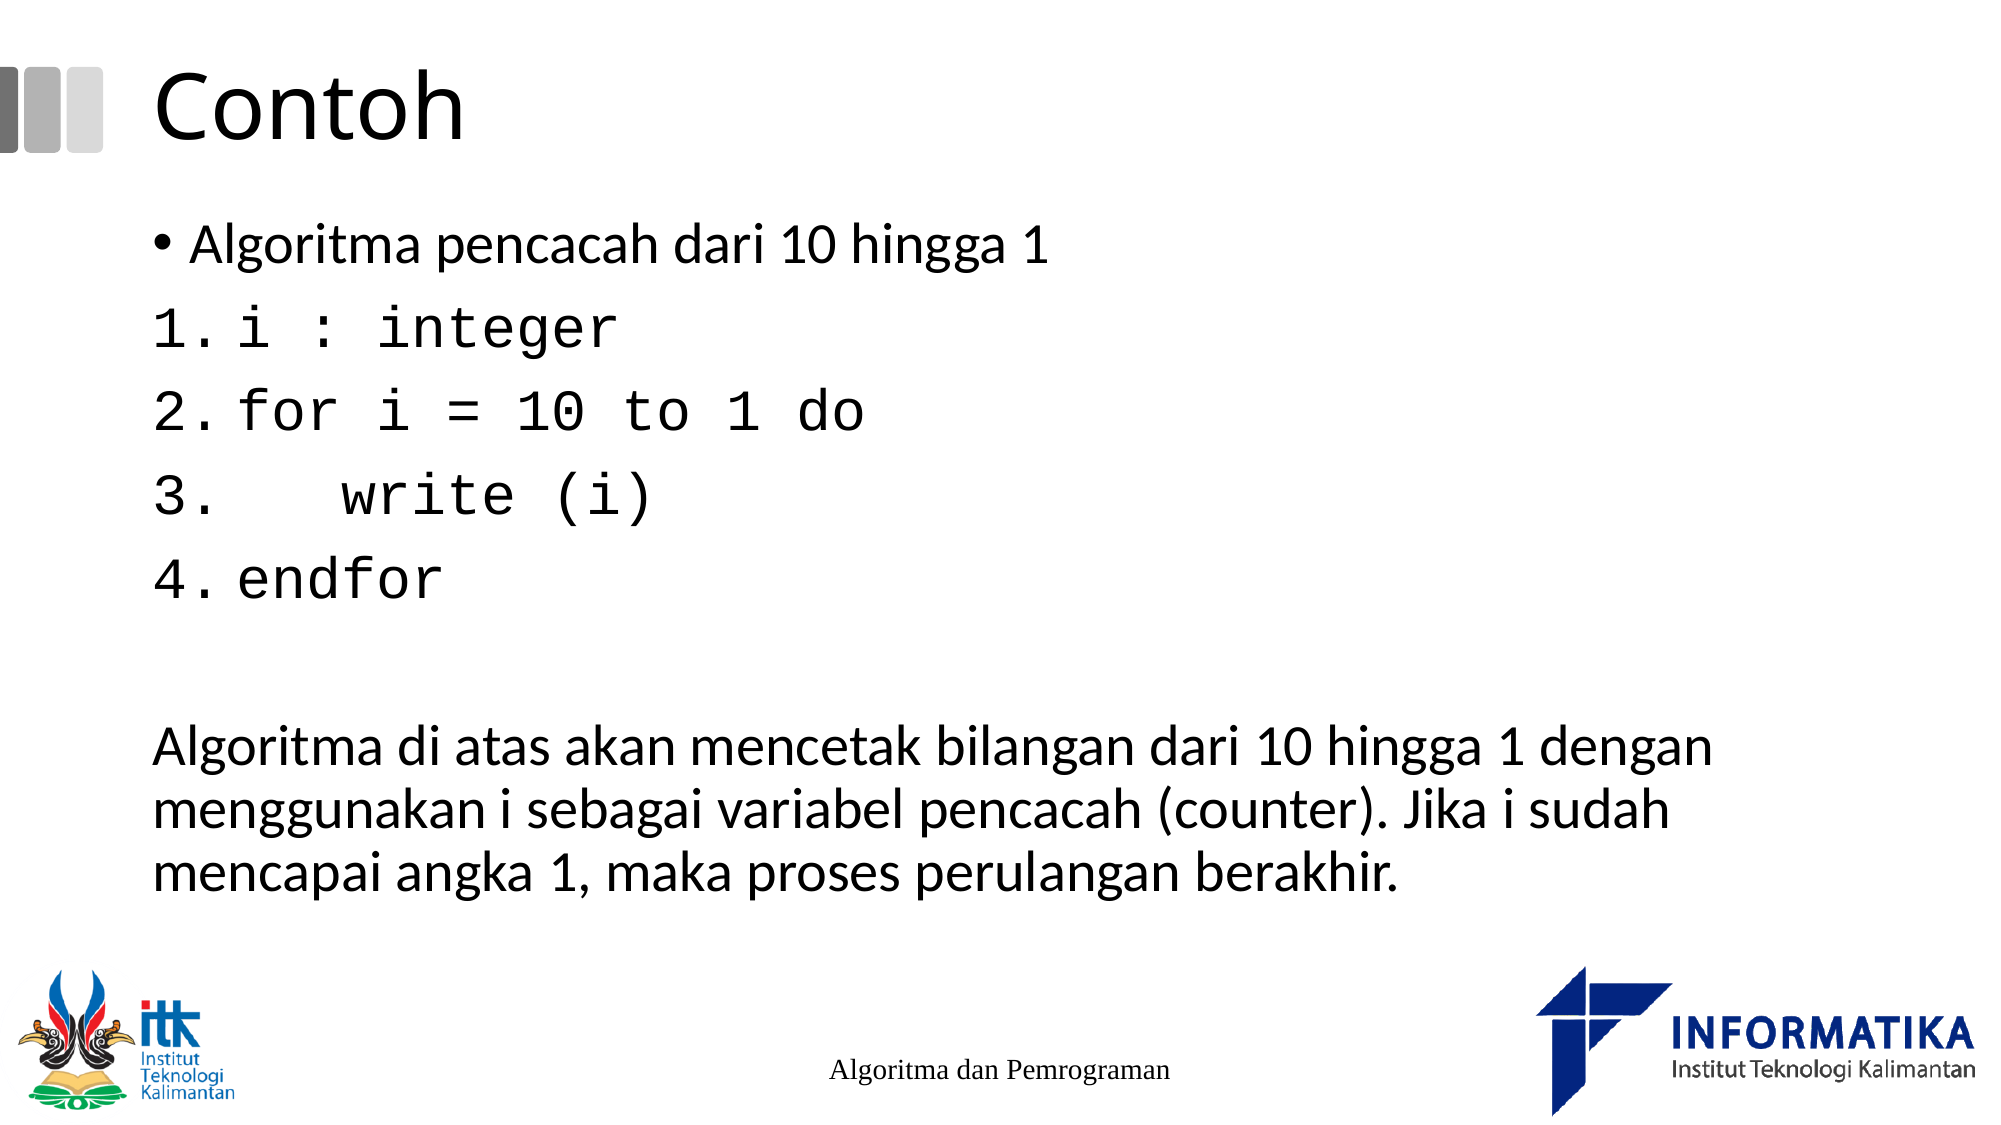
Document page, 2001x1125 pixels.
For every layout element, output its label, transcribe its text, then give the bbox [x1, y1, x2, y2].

title Contoh [137, 1, 1863, 205]
picture [1534, 965, 1976, 1118]
picture [0, 935, 253, 1125]
list Algoritma pencacah dari 10 hingga 1 i : integer for i = 10 to 1 do write (i) endfor Algoritma di atas akan mencetak bilangan dari 10 hingga 1 dengan menggunakan i sebagai variabel pencacah (counter). Jika i sudah mencapai angka 1, maka proses perulangan berakhir. [137, 205, 1863, 920]
